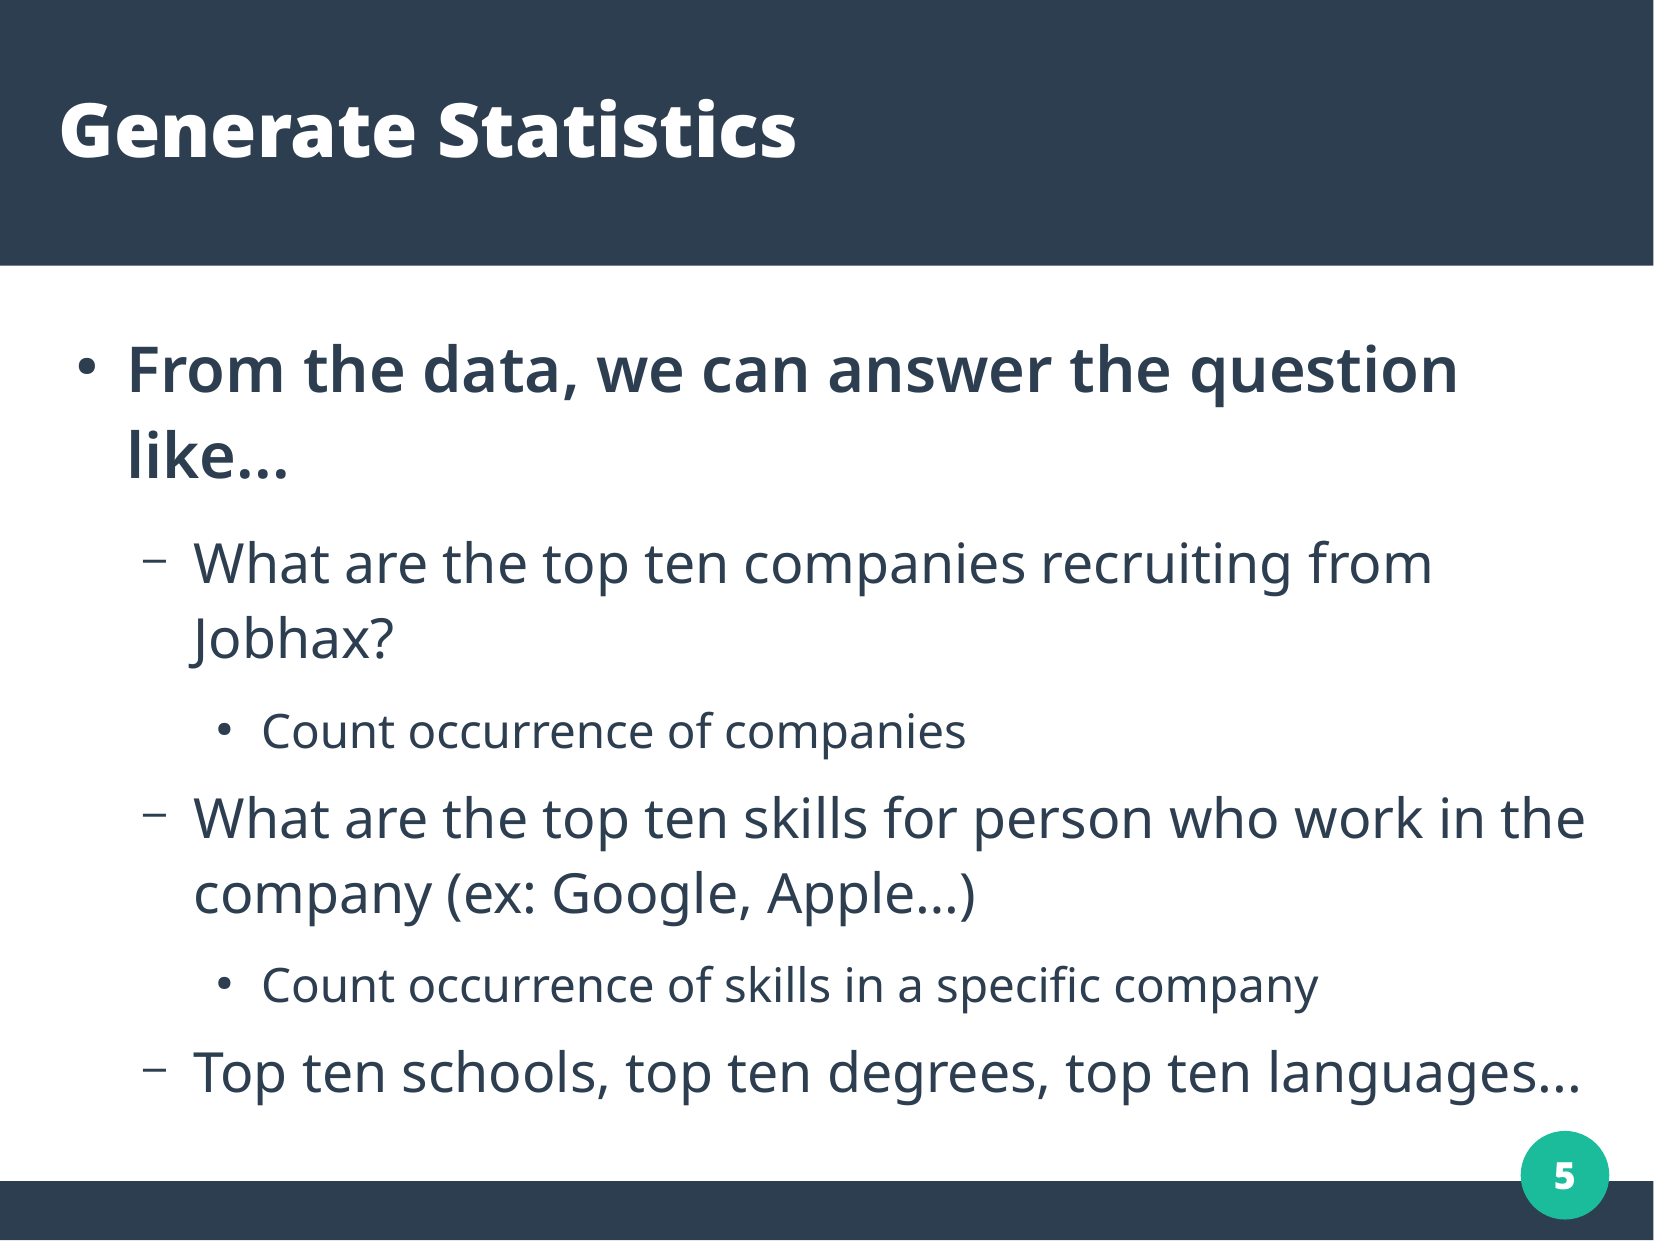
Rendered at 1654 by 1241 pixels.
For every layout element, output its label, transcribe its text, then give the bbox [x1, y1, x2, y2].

title Generate Statistics [59, 49, 1595, 207]
list From the data, we can answer the question like... What are the top ten companies recruiting from Jobhax? Count occurrence of companies What are the top ten skills for person who work in the company (ex: Google, Apple…) Count occurrence of skills in a specific company Top ten schools, top ten degrees, top ten languages... [59, 324, 1595, 1152]
